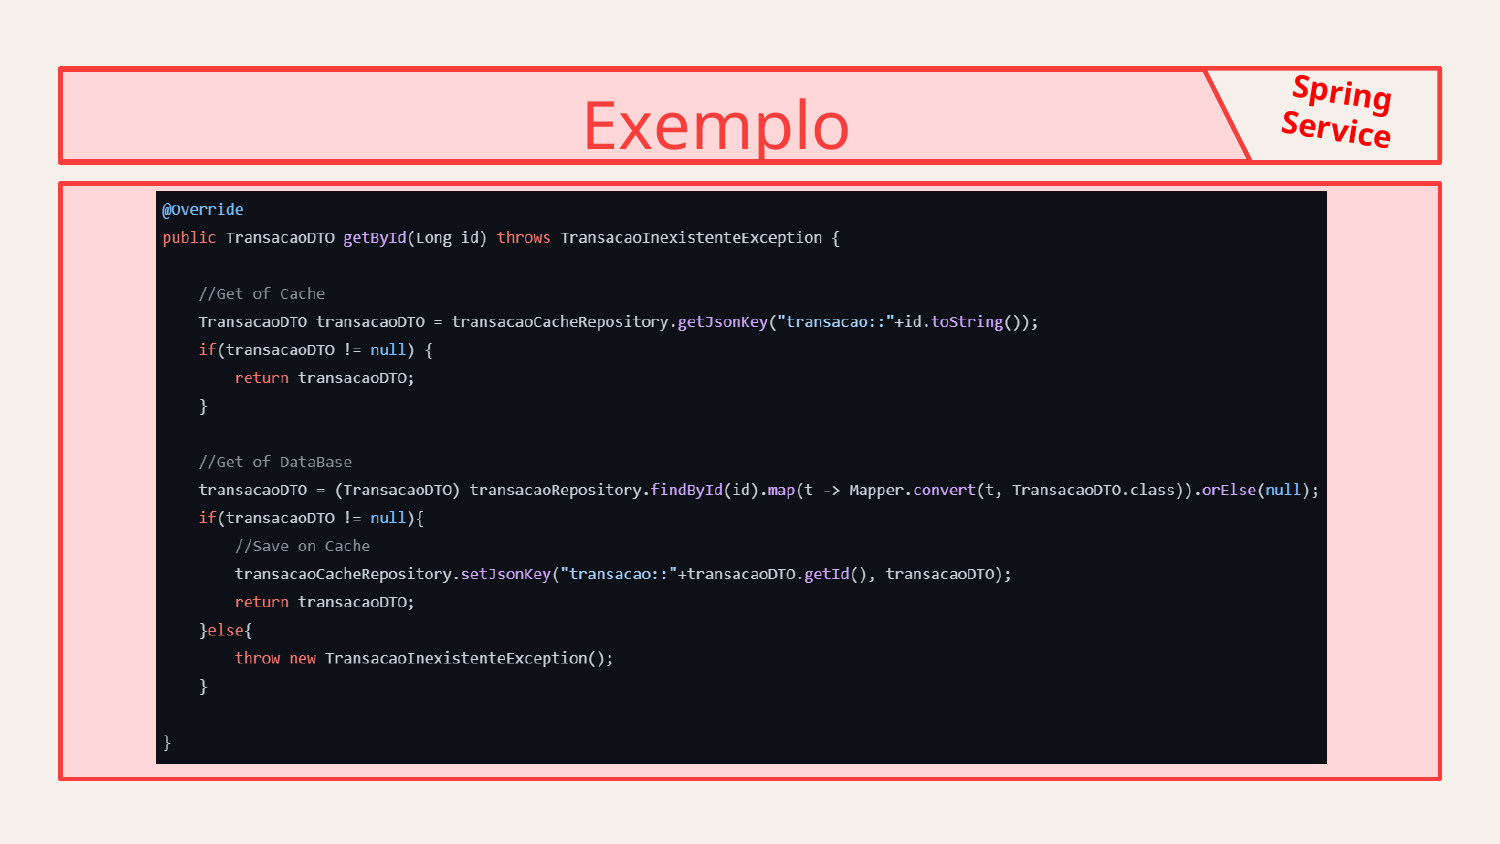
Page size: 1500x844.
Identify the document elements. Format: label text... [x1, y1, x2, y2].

text_box Spring Service [1176, 43, 1489, 273]
picture [156, 191, 1327, 764]
title Exemplo [199, 75, 1200, 170]
